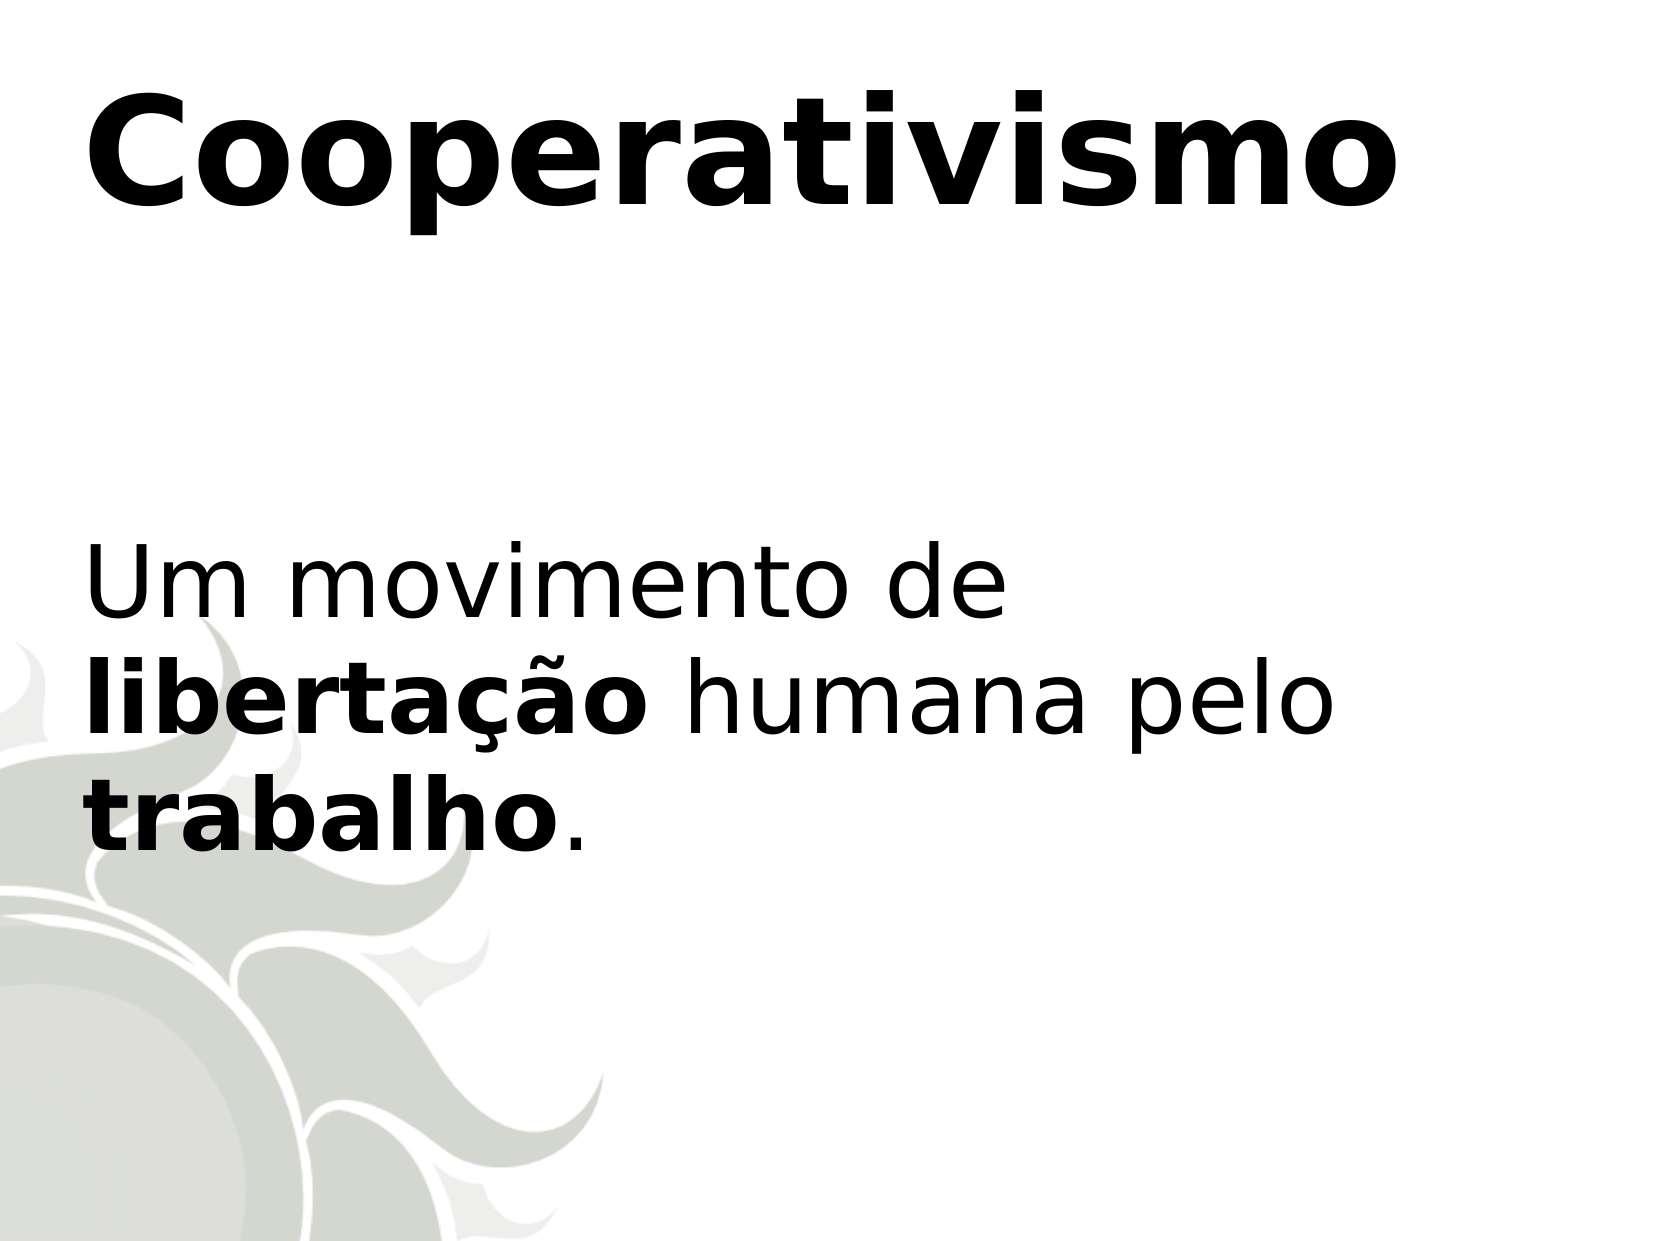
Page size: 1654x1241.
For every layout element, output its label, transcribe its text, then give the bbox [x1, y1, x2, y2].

subtitle Um movimento de libertação humana pelo trabalho. [82, 297, 1571, 1102]
title Cooperativismo [82, 49, 1571, 257]
picture [0, 555, 644, 1241]
